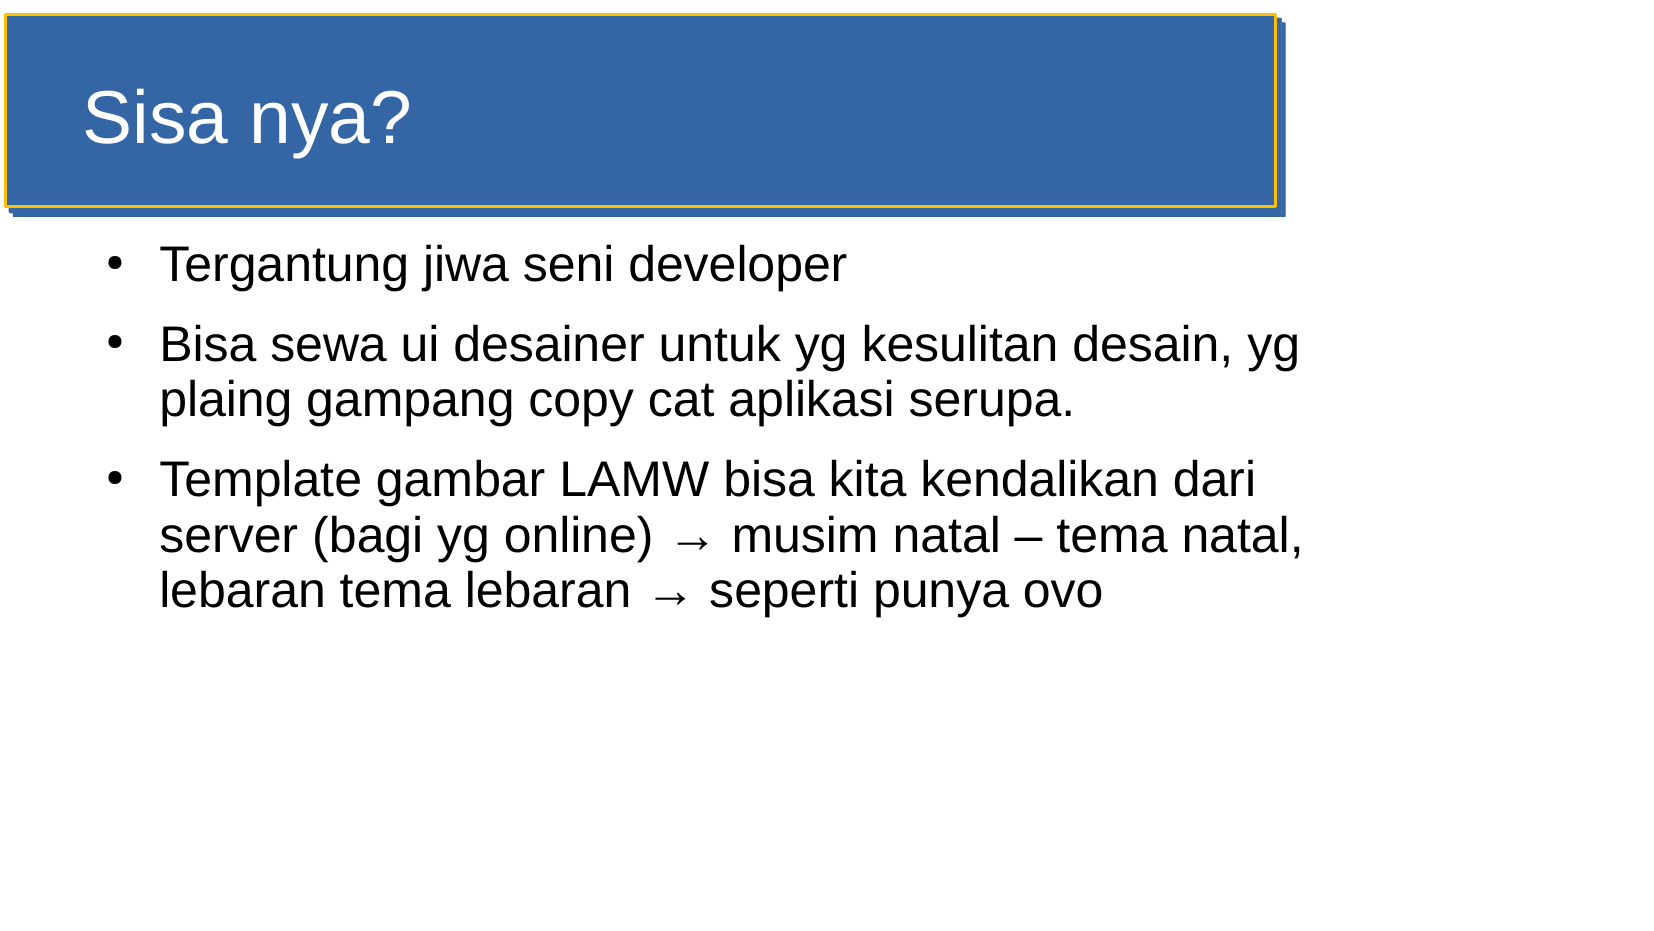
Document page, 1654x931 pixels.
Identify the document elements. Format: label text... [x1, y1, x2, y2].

title Sisa nya? [82, 44, 1235, 192]
list Tergantung jiwa seni developer Bisa sewa ui desainer untuk yg kesulitan desain, yg plaing gampang copy cat aplikasi serupa. Template gambar LAMW bisa kita kendalikan dari server (bagi yg online) → musim natal – tema natal, lebaran tema lebaran → seperti punya ovo [88, 236, 1313, 798]
